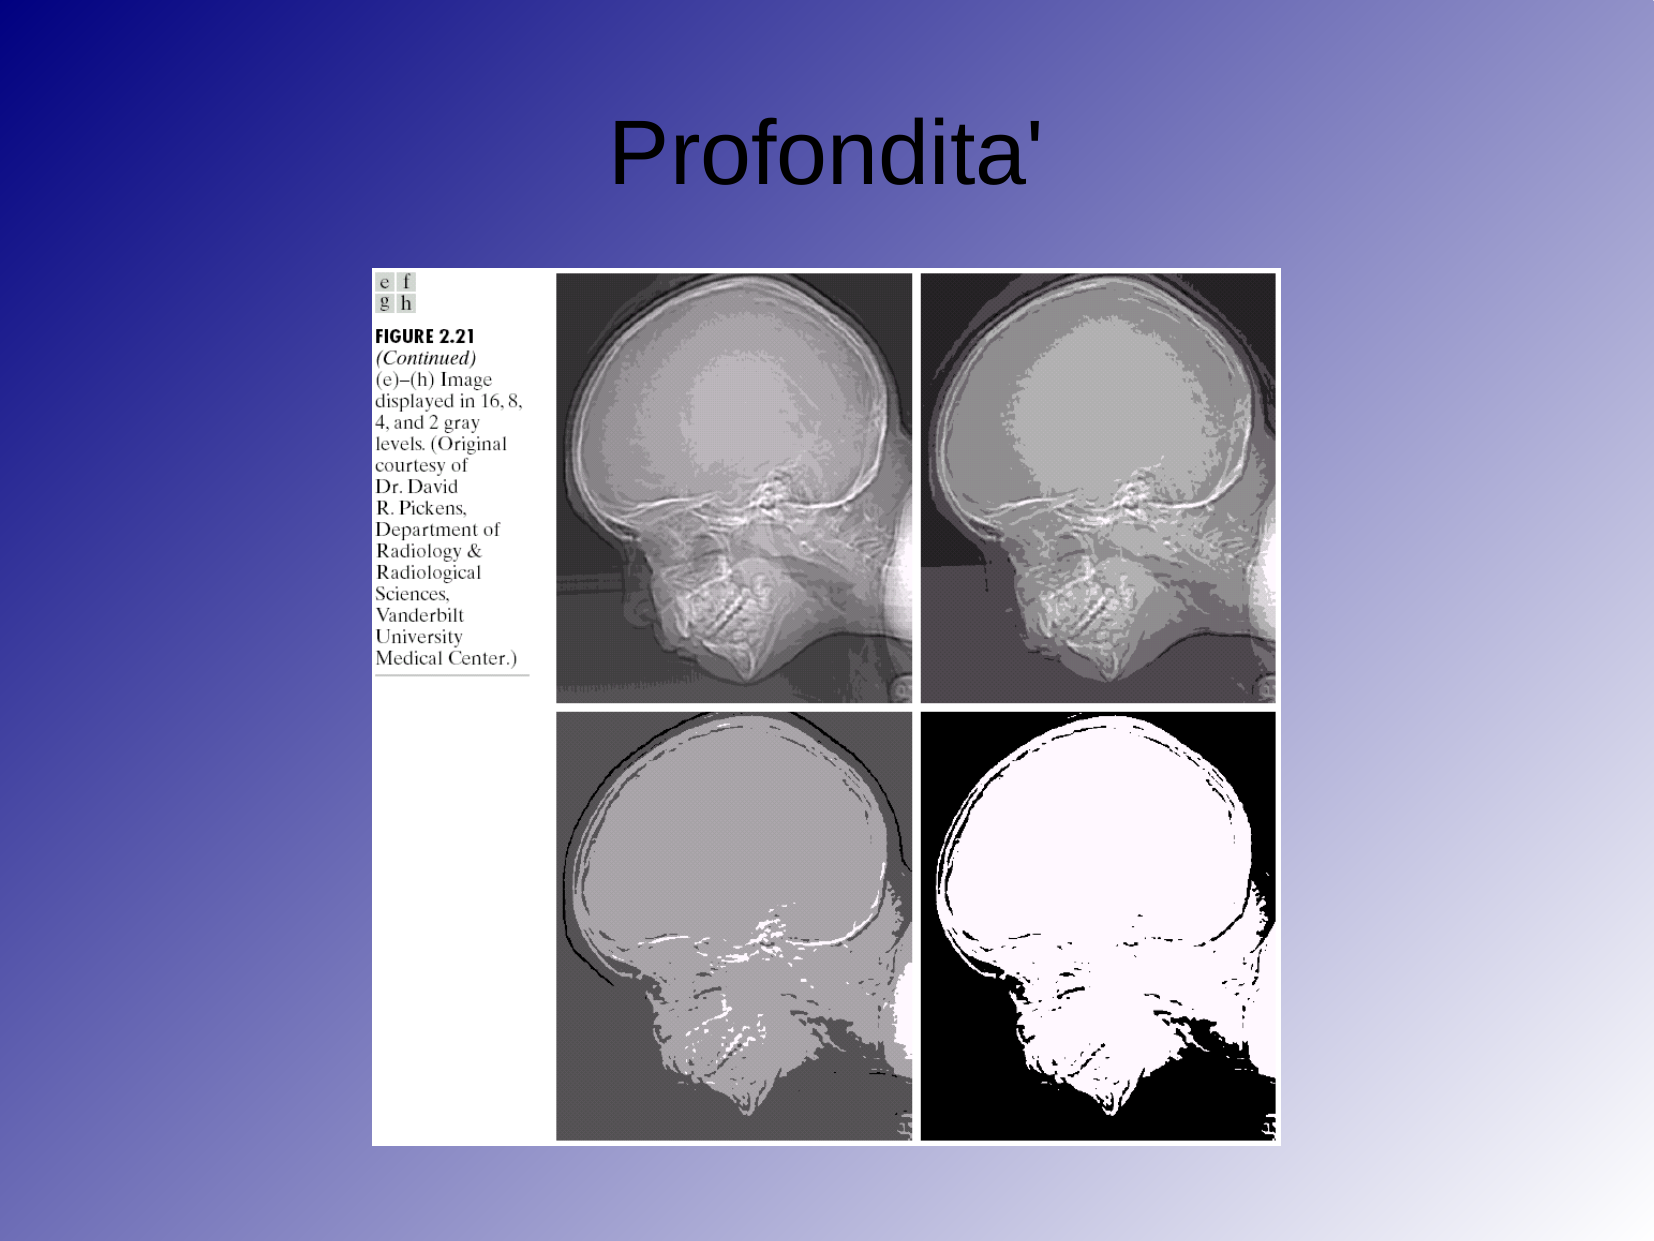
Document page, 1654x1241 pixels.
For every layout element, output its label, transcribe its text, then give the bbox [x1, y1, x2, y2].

title Profondita' [82, 49, 1571, 257]
picture [372, 268, 1281, 1146]
